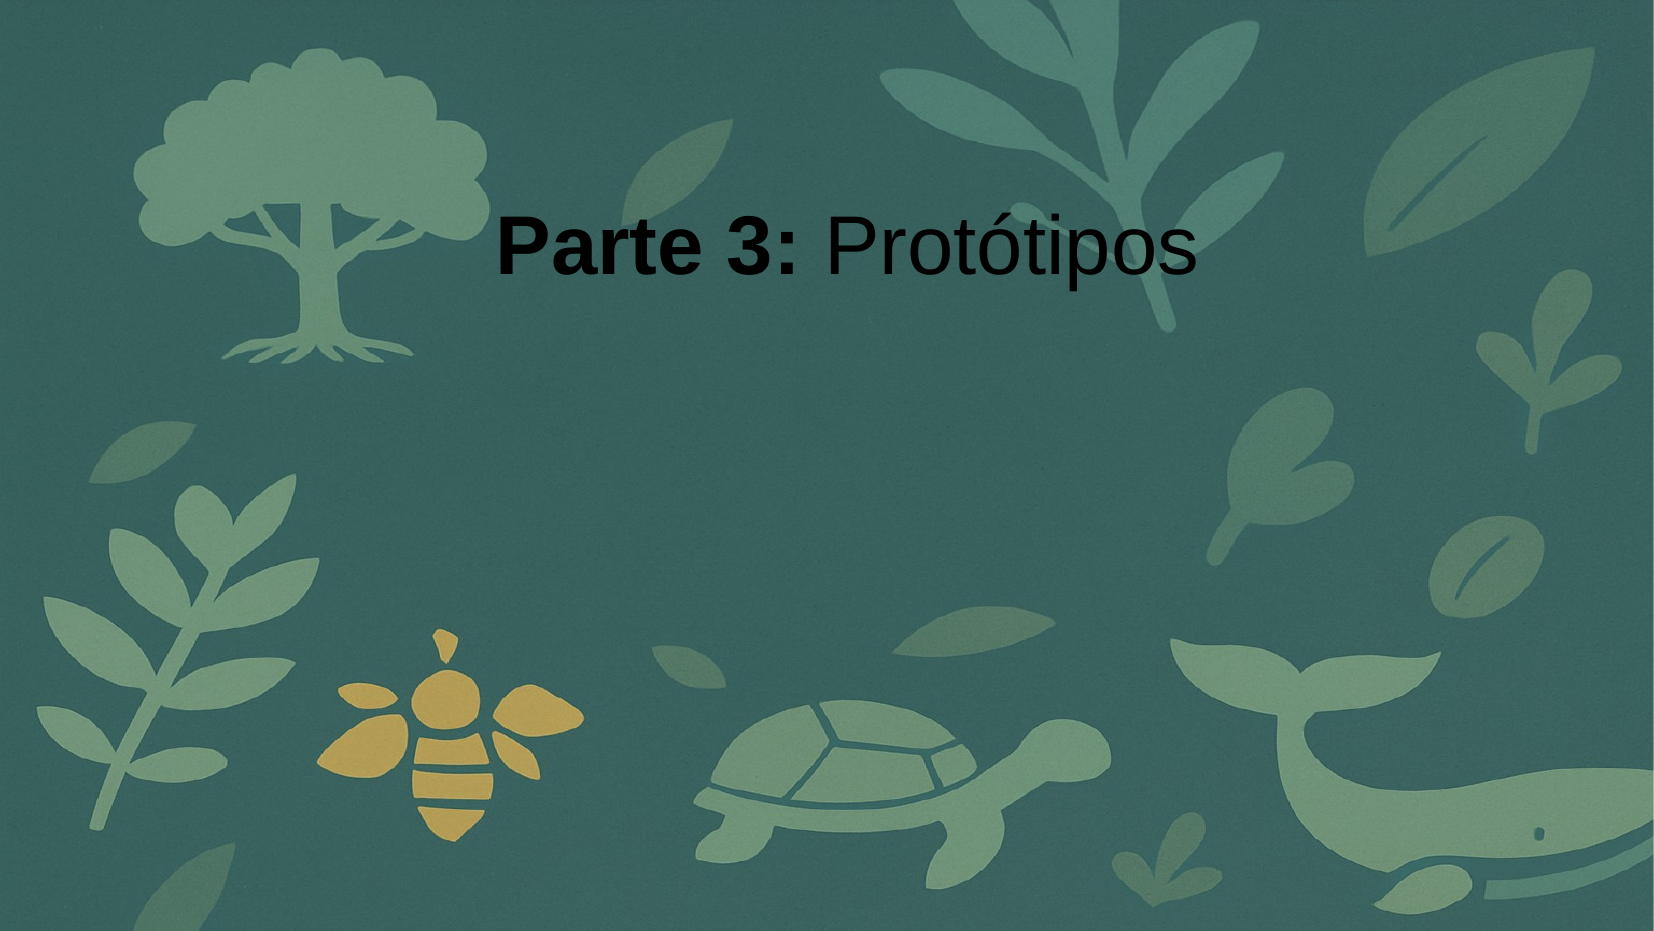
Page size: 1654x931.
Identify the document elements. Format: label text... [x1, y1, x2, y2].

picture [0, 0, 1654, 931]
subtitle Parte 3: Protótipos [157, 116, 1538, 376]
